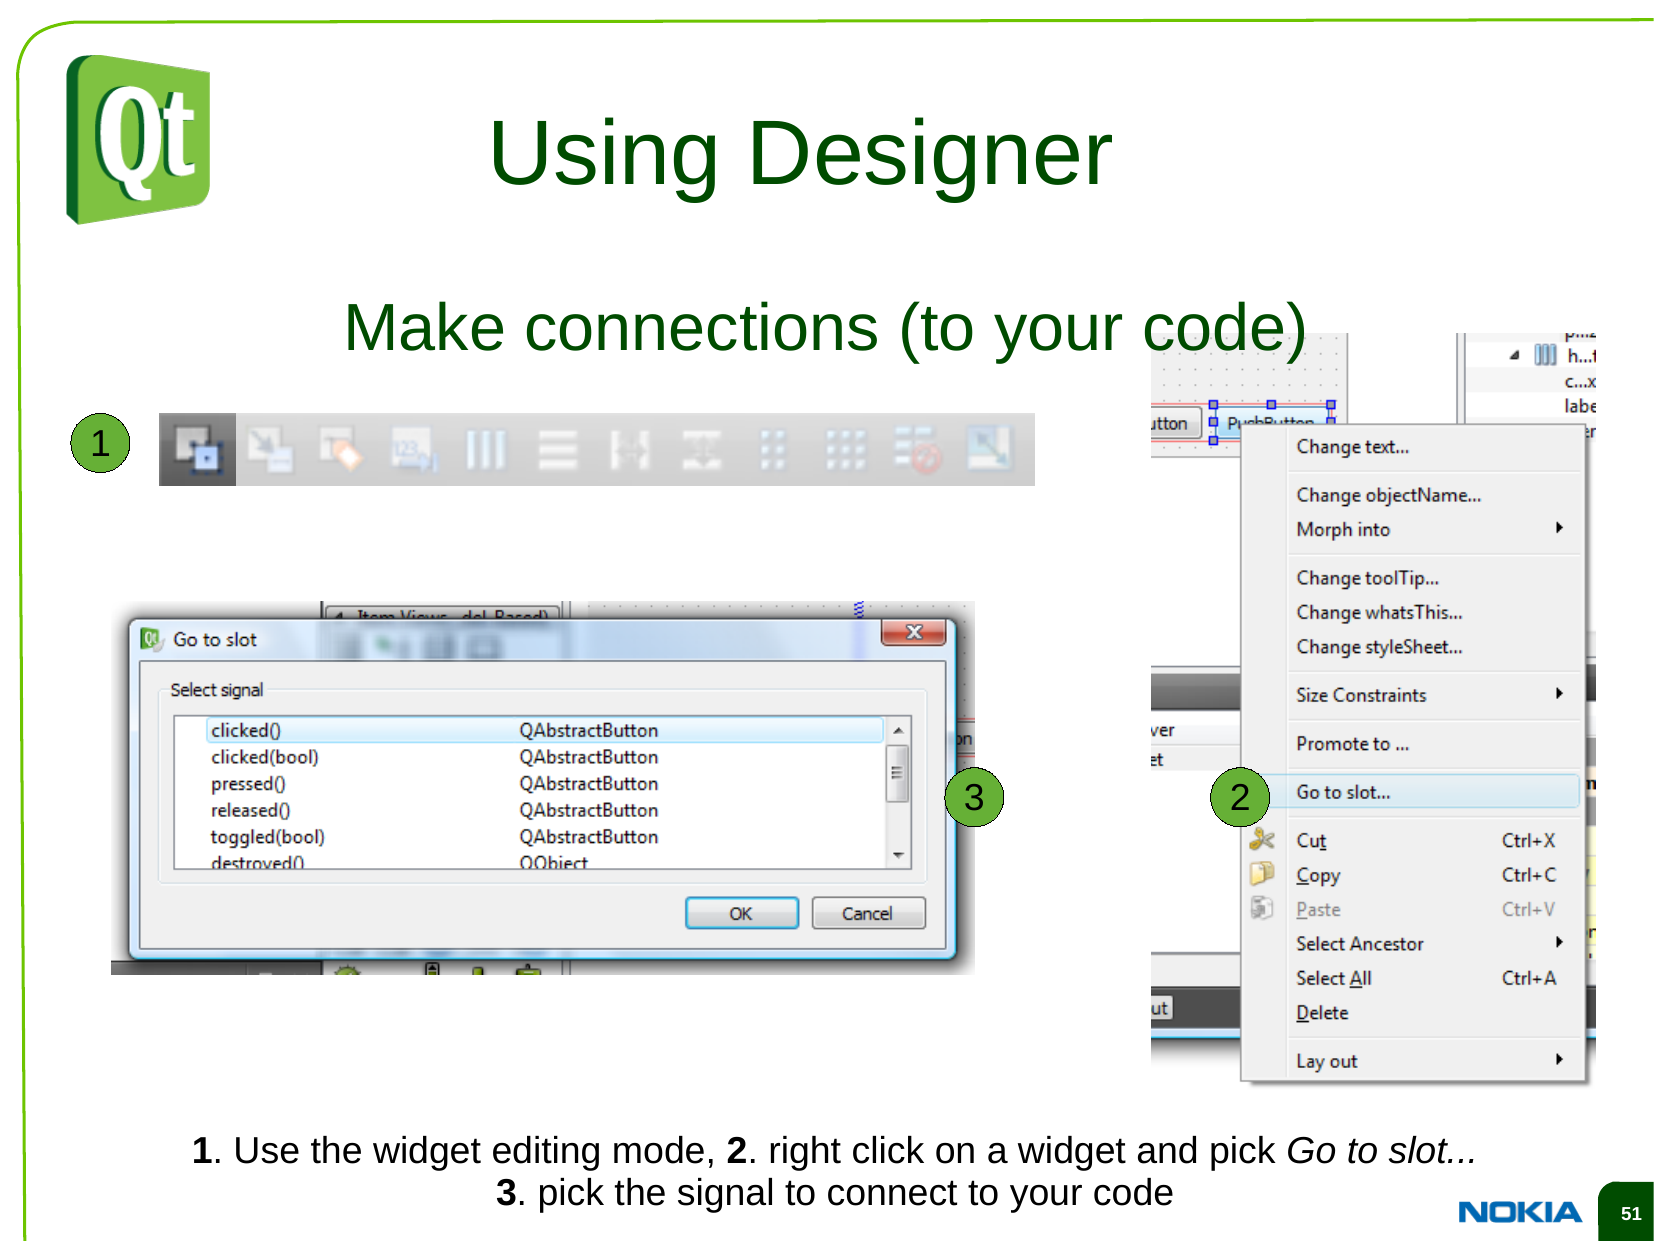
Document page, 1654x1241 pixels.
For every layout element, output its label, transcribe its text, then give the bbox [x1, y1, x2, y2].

picture [66, 55, 210, 225]
picture [1571, 333, 1596, 1093]
text_box [236, 383, 1063, 502]
picture [1459, 1201, 1583, 1223]
text_box 2 [1210, 767, 1270, 827]
picture [159, 413, 236, 486]
text_box 1. Use the widget editing mode, 2. right click on a widget and pick Go to slot... 3. pick the signal to connect to your code [177, 1122, 1494, 1221]
title Using Designer [263, 49, 1339, 257]
text_box 1 [70, 413, 130, 473]
list Make connections (to your code) [82, 290, 1571, 1094]
text_box 3 [944, 767, 1004, 827]
